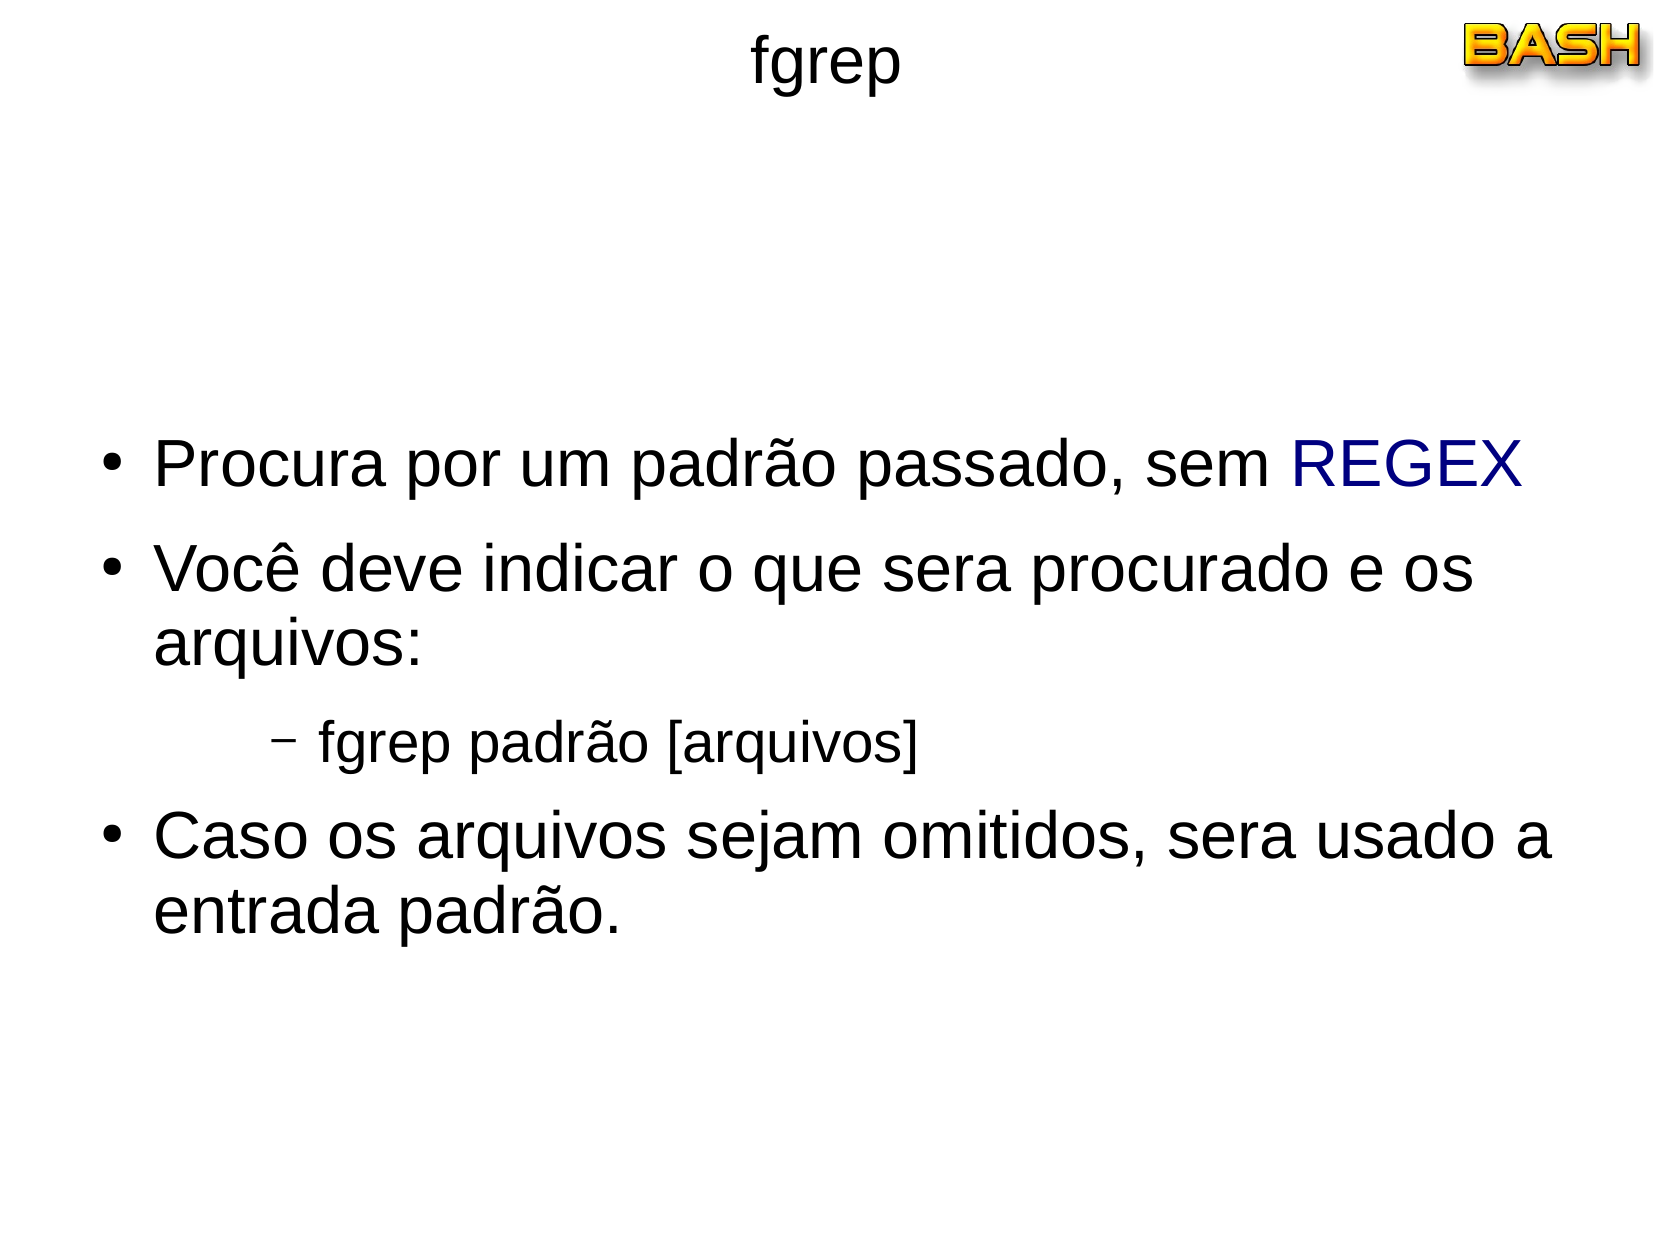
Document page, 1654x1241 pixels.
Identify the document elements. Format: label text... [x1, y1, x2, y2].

list Procura por um padrão passado, sem REGEX Você deve indicar o que sera procurado e os arquivos: fgrep padrão [arquivos] Caso os arquivos sejam omitidos, sera usado a entrada padrão. [82, 426, 1571, 948]
picture [1450, 0, 1654, 96]
title fgrep [82, 22, 1571, 98]
